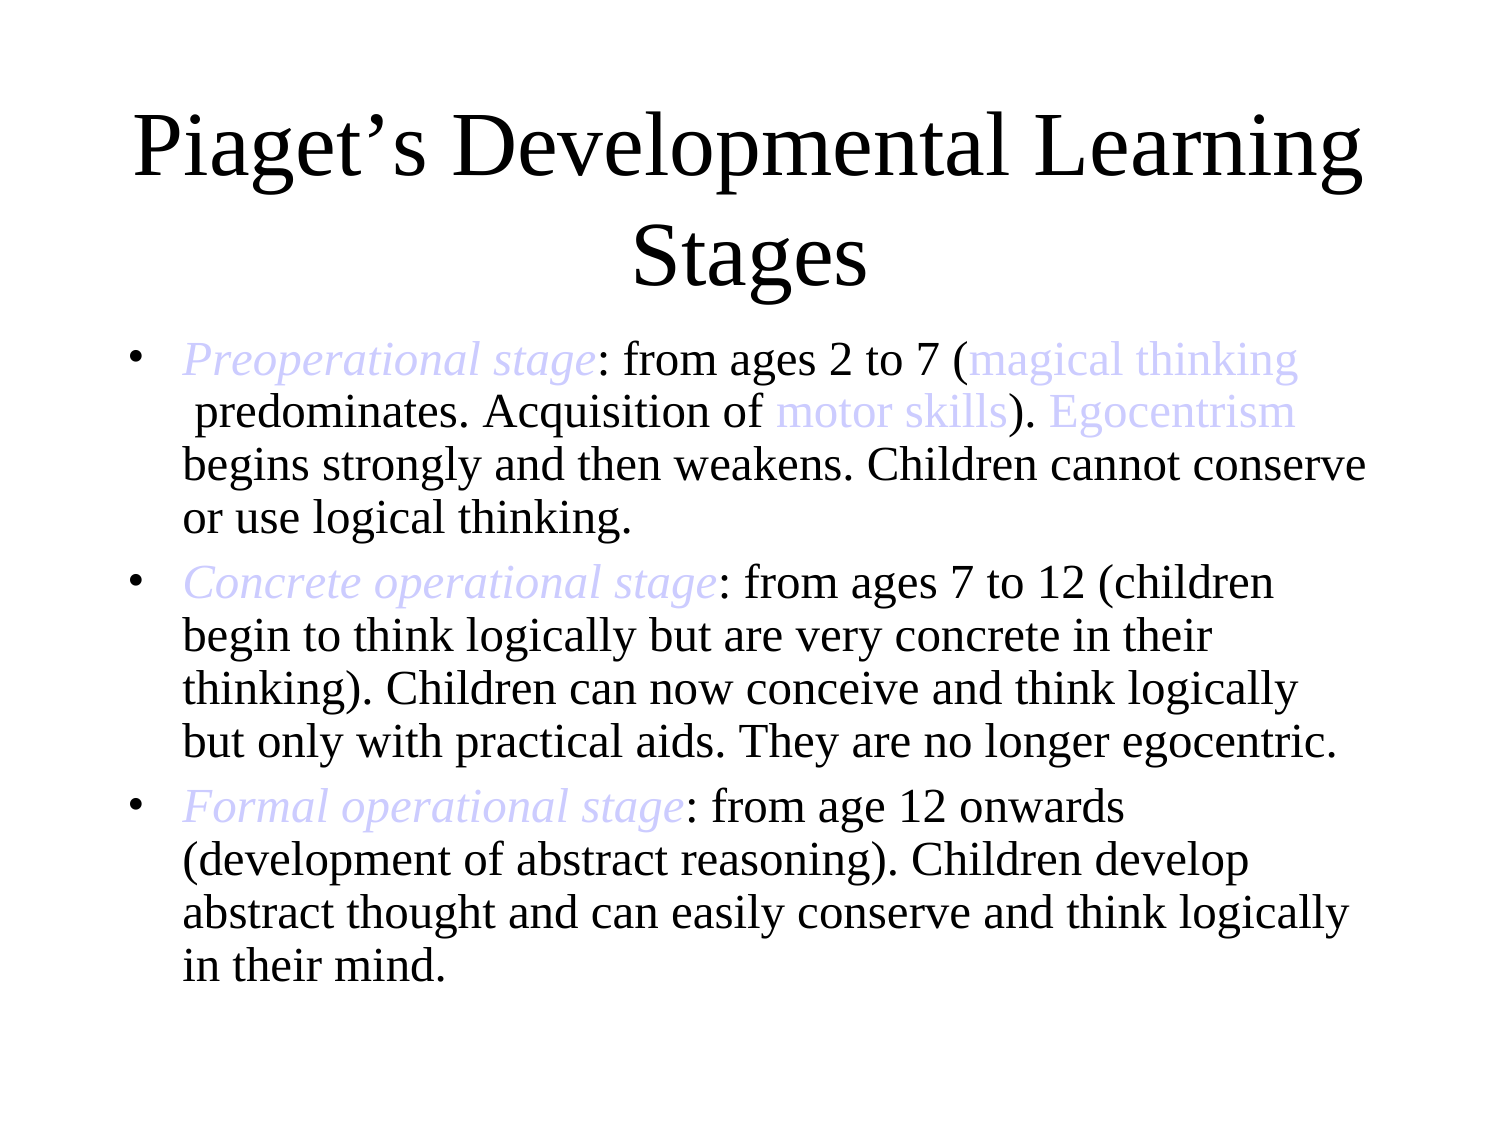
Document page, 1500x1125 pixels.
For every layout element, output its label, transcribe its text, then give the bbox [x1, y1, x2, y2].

title Piaget’s Developmental Learning Stages [112, 99, 1388, 288]
list Preoperational stage: from ages 2 to 7 (magical thinking predominates. Acquisition of motor skills). Egocentrism begins strongly and then weakens. Children cannot conserve or use logical thinking. Concrete operational stage: from ages 7 to 12 (children begin to think logically but are very concrete in their thinking). Children can now conceive and think logically but only with practical aids. They are no longer egocentric. Formal operational stage: from age 12 onwards (development of abstract reasoning). Children develop abstract thought and can easily conserve and think logically in their mind. [112, 324, 1388, 1000]
